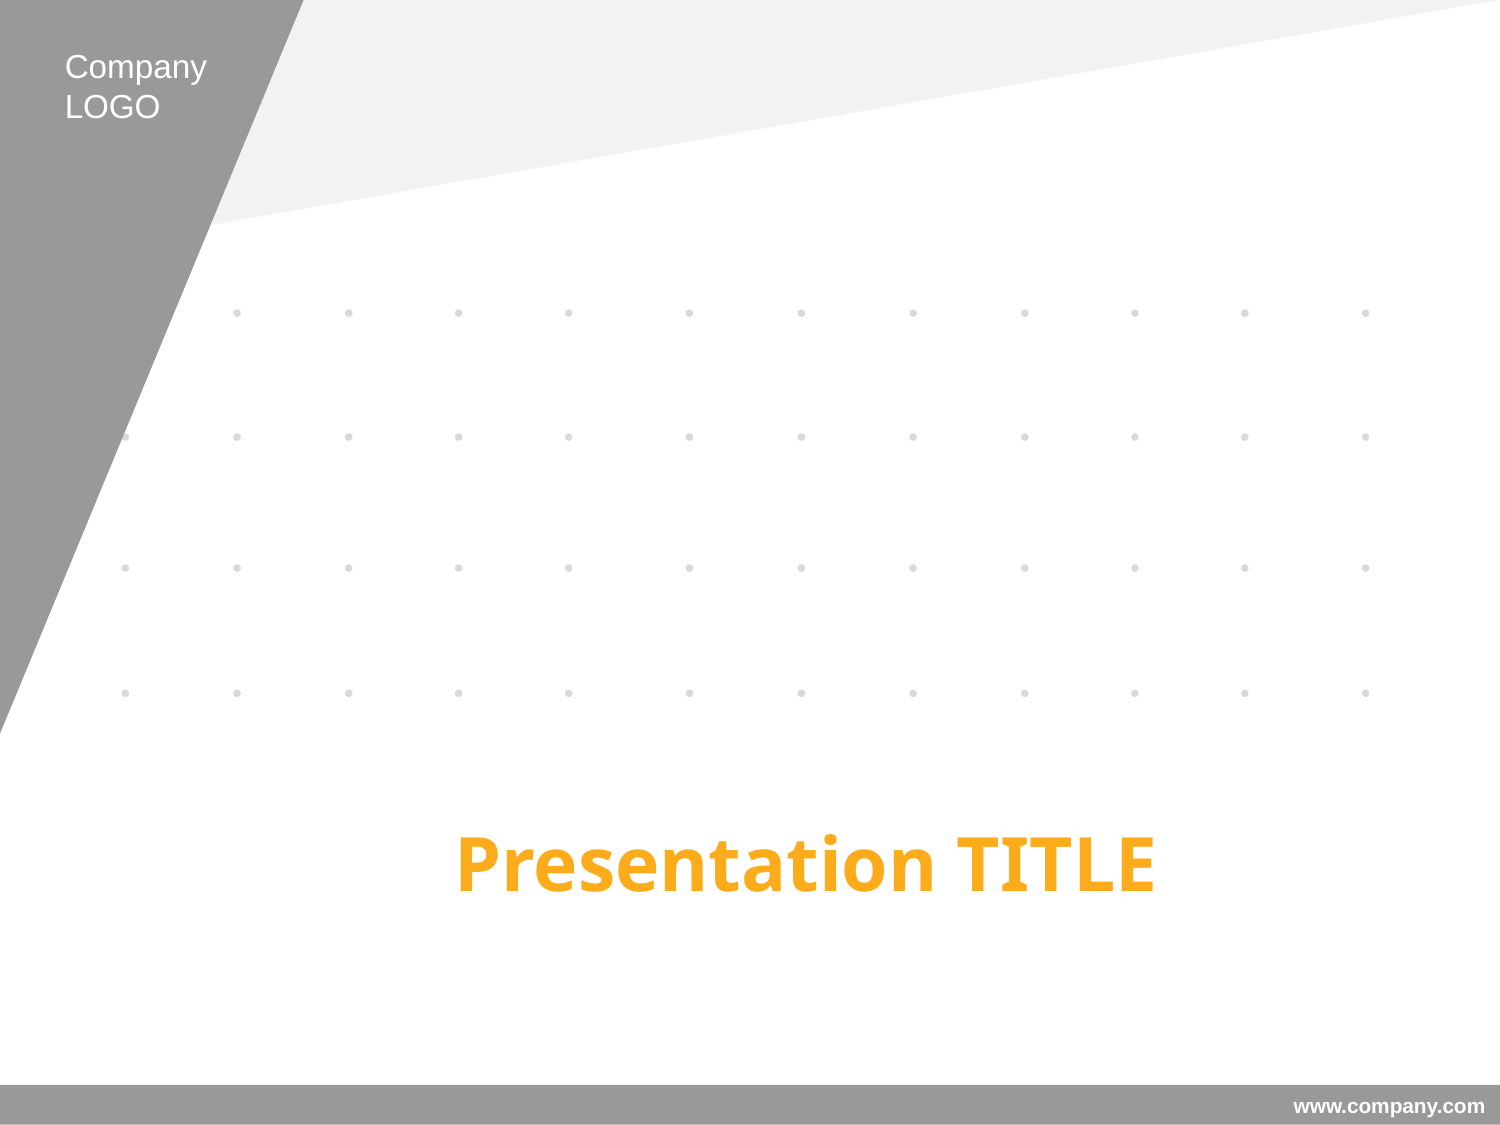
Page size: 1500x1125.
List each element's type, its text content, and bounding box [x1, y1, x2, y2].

title Presentation TITLE [249, 808, 1363, 1050]
text_box Company LOGO [50, 37, 325, 133]
